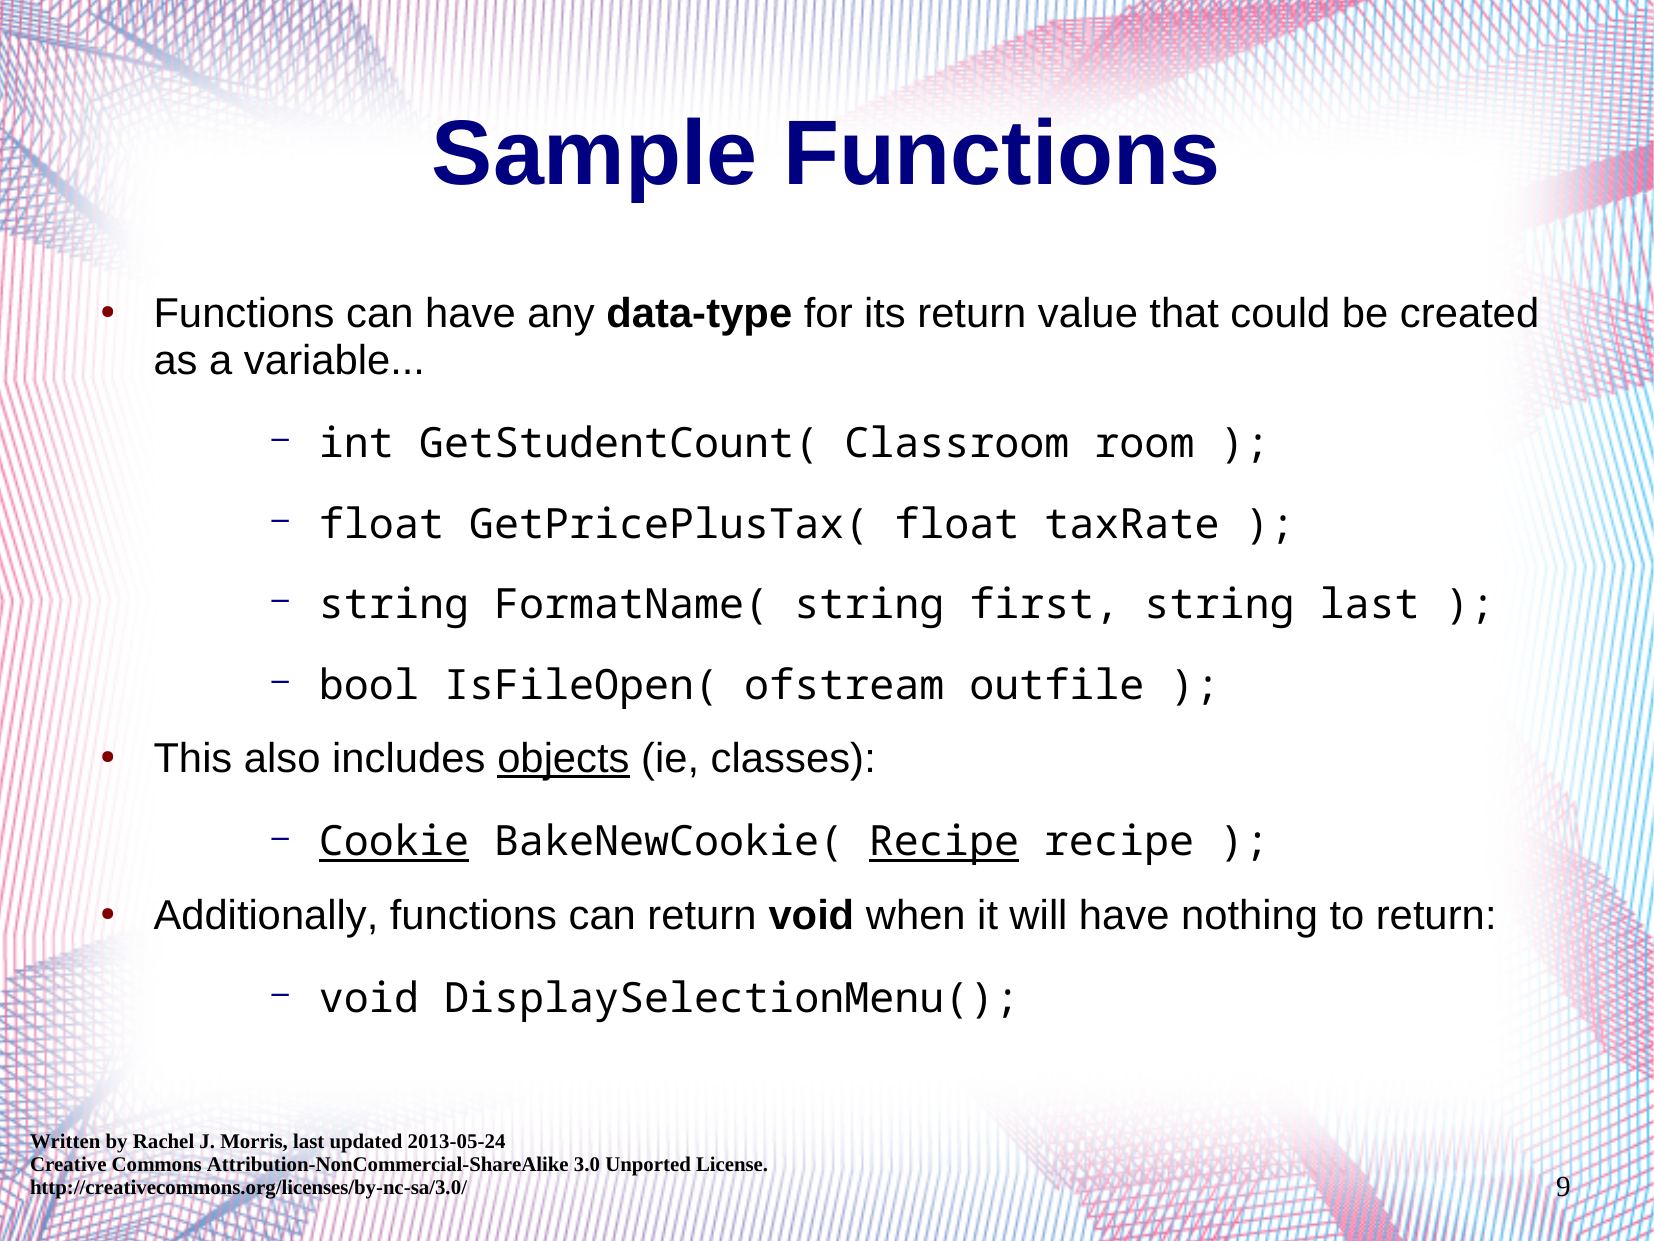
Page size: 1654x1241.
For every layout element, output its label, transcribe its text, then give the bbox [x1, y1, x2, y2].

title Sample Functions [82, 49, 1571, 257]
picture [0, 0, 1654, 1241]
list Functions can have any data-type for its return value that could be created as a variable... int GetStudentCount( Classroom room ); float GetPricePlusTax( float taxRate ); string FormatName( string first, string last ); bool IsFileOpen( ofstream outfile ); This also includes objects (ie, classes): Cookie BakeNewCookie( Recipe recipe ); Additionally, functions can return void when it will have nothing to return: void DisplaySelectionMenu(); [82, 290, 1571, 1010]
